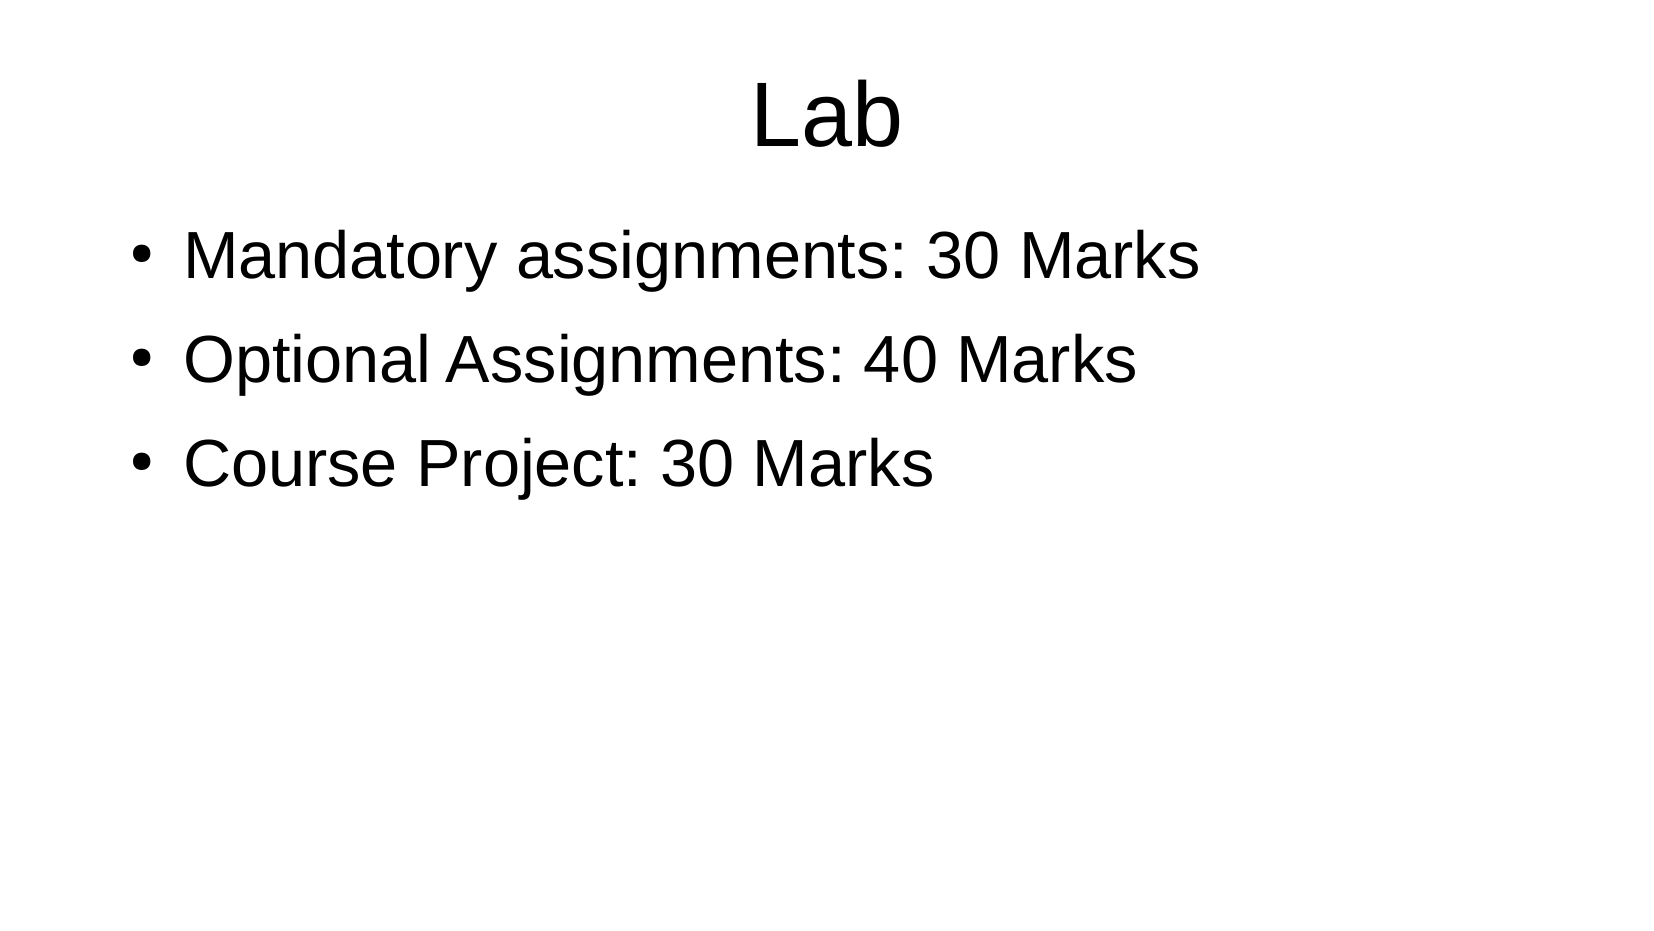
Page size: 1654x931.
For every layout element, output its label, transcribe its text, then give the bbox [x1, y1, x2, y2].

title Lab [82, 37, 1571, 193]
list Mandatory assignments: 30 Marks Optional Assignments: 40 Marks Course Project: 30 Marks [112, 217, 1601, 758]
